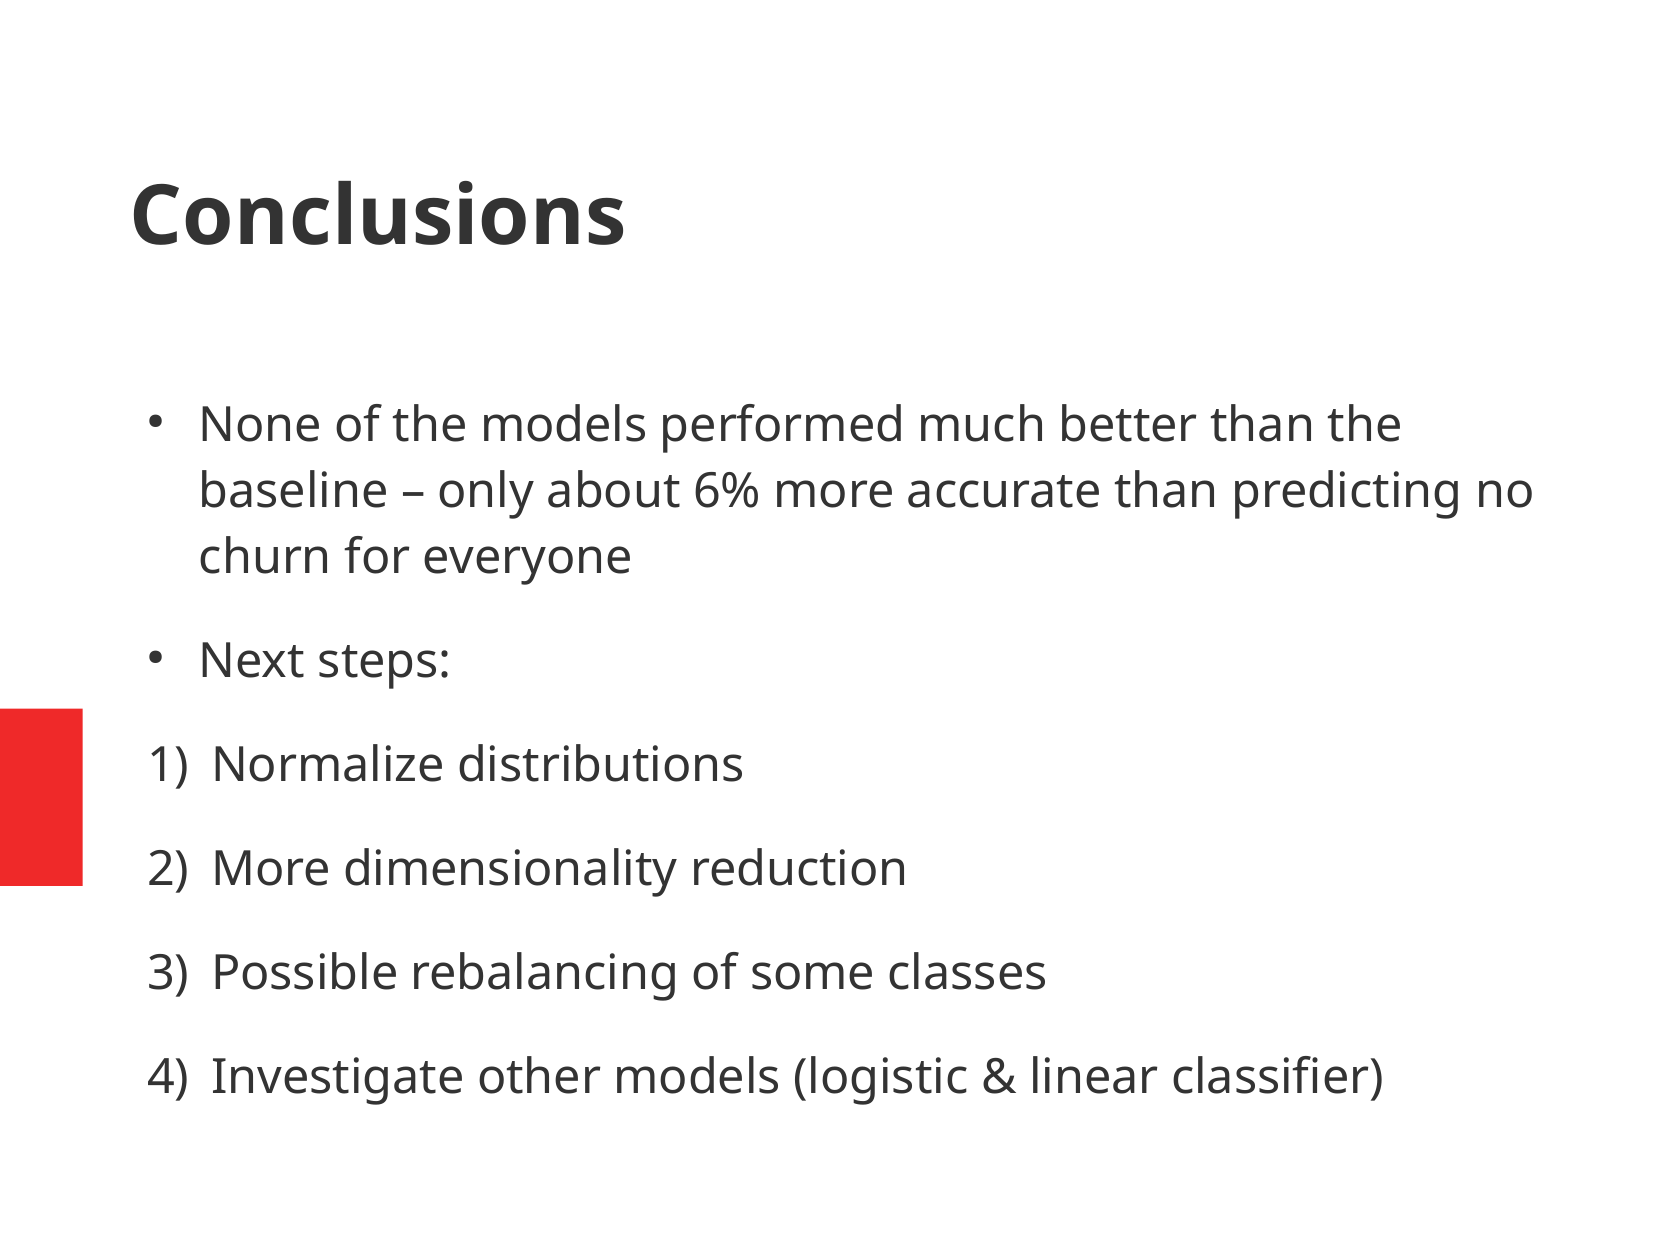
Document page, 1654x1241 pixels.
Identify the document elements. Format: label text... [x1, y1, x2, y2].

list None of the models performed much better than the baseline – only about 6% more accurate than predicting no churn for everyone Next steps: Normalize distributions More dimensionality reduction Possible rebalancing of some classes Investigate other models (logistic & linear classifier) [129, 389, 1595, 1110]
title Conclusions [129, 94, 1536, 331]
